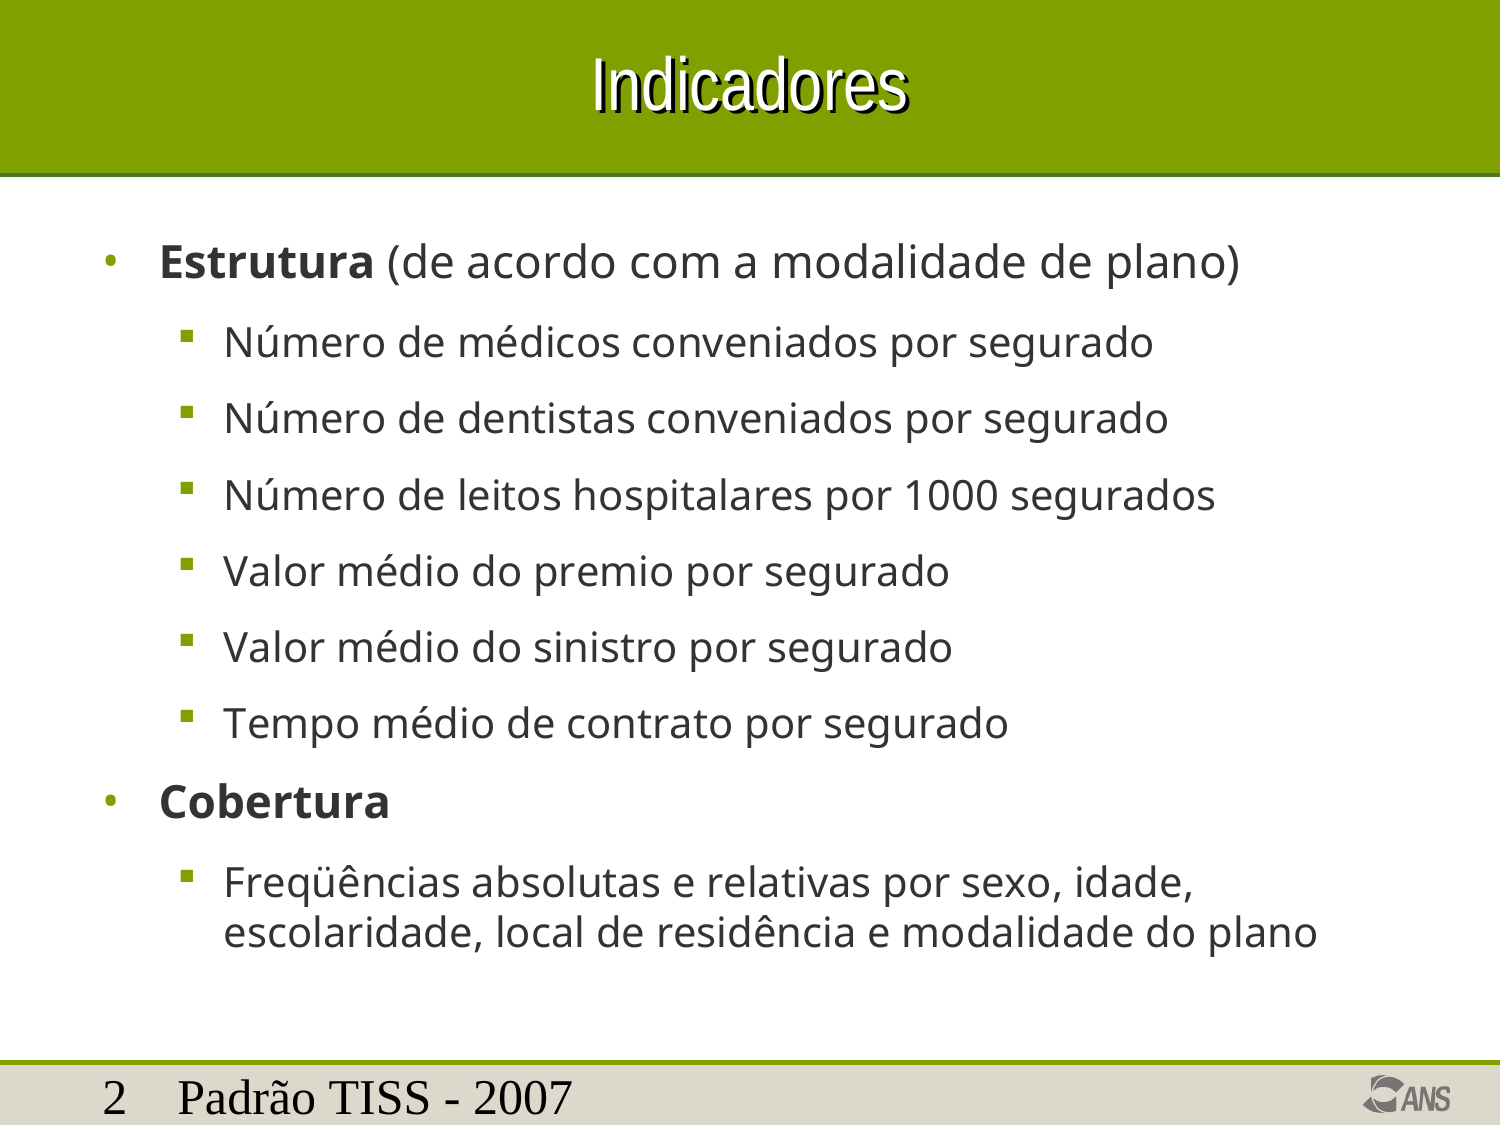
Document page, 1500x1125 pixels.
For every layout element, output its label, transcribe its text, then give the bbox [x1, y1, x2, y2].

picture [1362, 1075, 1450, 1113]
title Indicadores [24, 10, 1475, 161]
list Estrutura (de acordo com a modalidade de plano) Número de médicos conveniados por segurado Número de dentistas conveniados por segurado Número de leitos hospitalares por 1000 segurados Valor médio do premio por segurado Valor médio do sinistro por segurado Tempo médio de contrato por segurado Cobertura Freqüências absolutas e relativas por sexo, idade, escolaridade, local de residência e modalidade do plano [87, 224, 1475, 1025]
